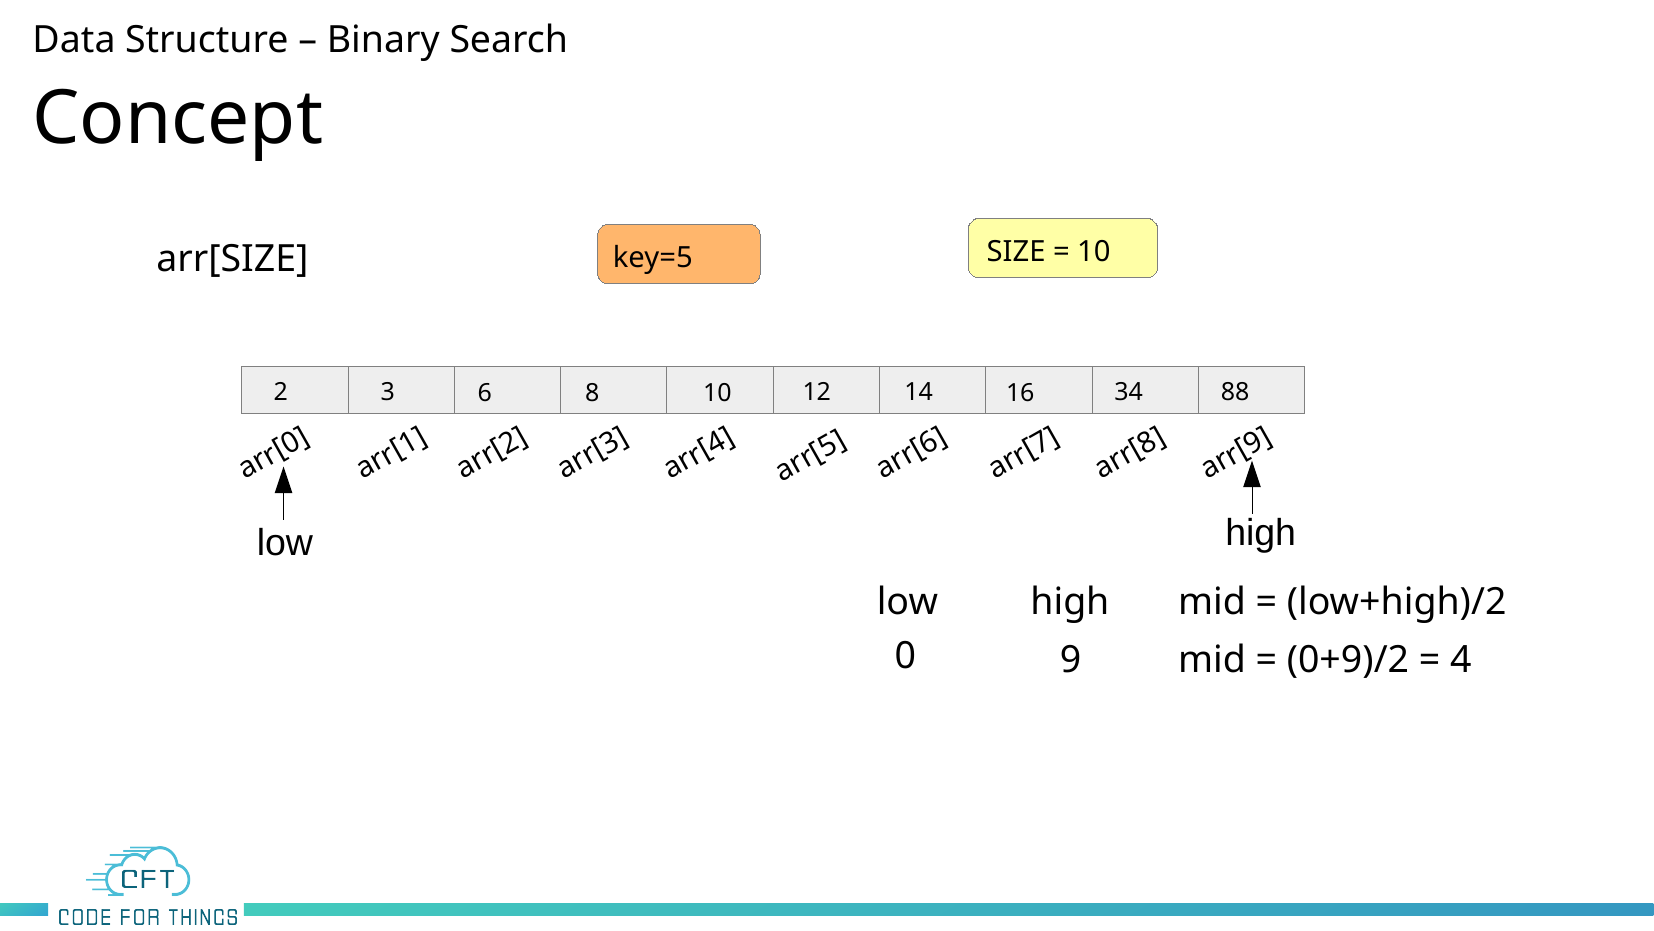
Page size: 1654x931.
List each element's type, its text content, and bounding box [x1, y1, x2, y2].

text_box 2 [258, 366, 329, 411]
text_box arr[3] [531, 404, 673, 505]
text_box low [242, 513, 328, 571]
text_box 34 [1099, 366, 1181, 418]
text_box 12 [787, 366, 870, 411]
text_box [329, 366, 403, 414]
text_box mid = (low+high)/2 [1163, 566, 1563, 625]
text_box arr[8] [1072, 389, 1207, 505]
text_box [1181, 366, 1206, 414]
text_box 9 [1045, 625, 1099, 684]
text_box [971, 366, 991, 414]
text_box [968, 218, 1158, 278]
text_box mid = (0+9)/2 = 4 [1163, 625, 1654, 686]
text_box high [1015, 566, 1128, 626]
text_box [1088, 366, 1099, 414]
text_box [599, 224, 759, 229]
text_box arr[SIZE] [141, 224, 355, 291]
text_box 88 [1206, 366, 1288, 418]
text_box key=5 [590, 229, 768, 284]
text_box arr[4] [641, 412, 780, 505]
text_box [241, 366, 285, 414]
text_box arr[0] [212, 397, 353, 505]
text_box SIZE = 10 [971, 222, 1152, 272]
text_box low [862, 566, 957, 626]
text_box 0 [879, 620, 934, 680]
text_box high [1210, 504, 1311, 562]
text_box arr[5] [750, 407, 891, 508]
text_box 10 [688, 367, 774, 412]
text_box arr[2] [430, 393, 567, 505]
text_box [1288, 366, 1305, 414]
text_box [870, 366, 889, 414]
text_box arr[9] [1175, 390, 1317, 505]
picture [59, 846, 237, 925]
text_box 16 [991, 366, 1088, 418]
text_box 8 [570, 367, 652, 412]
text_box arr[7] [964, 412, 1104, 505]
text_box 14 [889, 366, 971, 418]
text_box arr[1] [330, 389, 467, 505]
text_box 6 [462, 367, 545, 412]
text_box 3 [365, 366, 436, 411]
text_box arr[6] [857, 404, 992, 505]
text_box [436, 366, 828, 414]
title Data Structure – Binary Search Concept [32, 12, 1184, 166]
